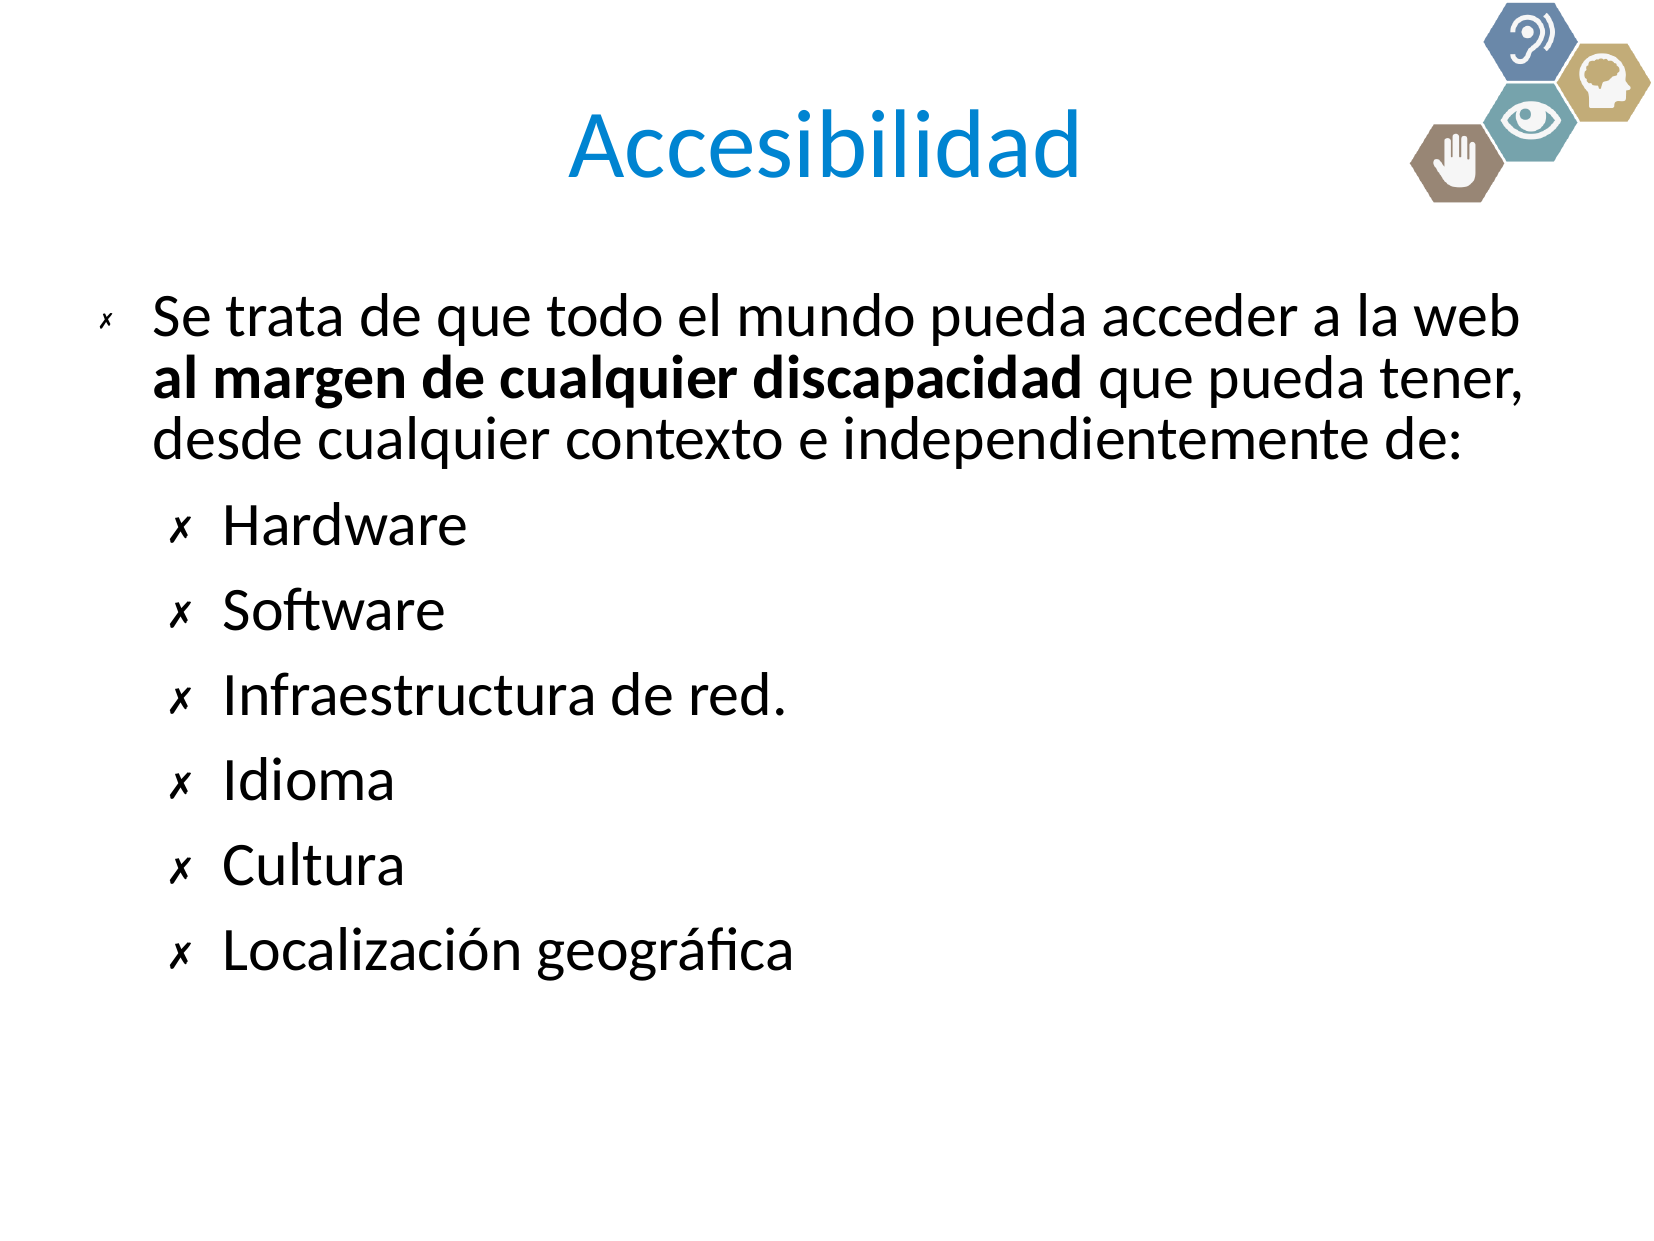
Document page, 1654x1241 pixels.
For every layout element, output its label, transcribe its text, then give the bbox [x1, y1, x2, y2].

picture [1405, 0, 1654, 206]
list Se trata de que todo el mundo pueda acceder a la web al margen de cualquier discapacidad que pueda tener, desde cualquier contexto e independientemente de: Hardware Software Infraestructura de red. Idioma Cultura Localización geográfica [82, 290, 1538, 1010]
title Accesibilidad [82, 49, 1571, 257]
